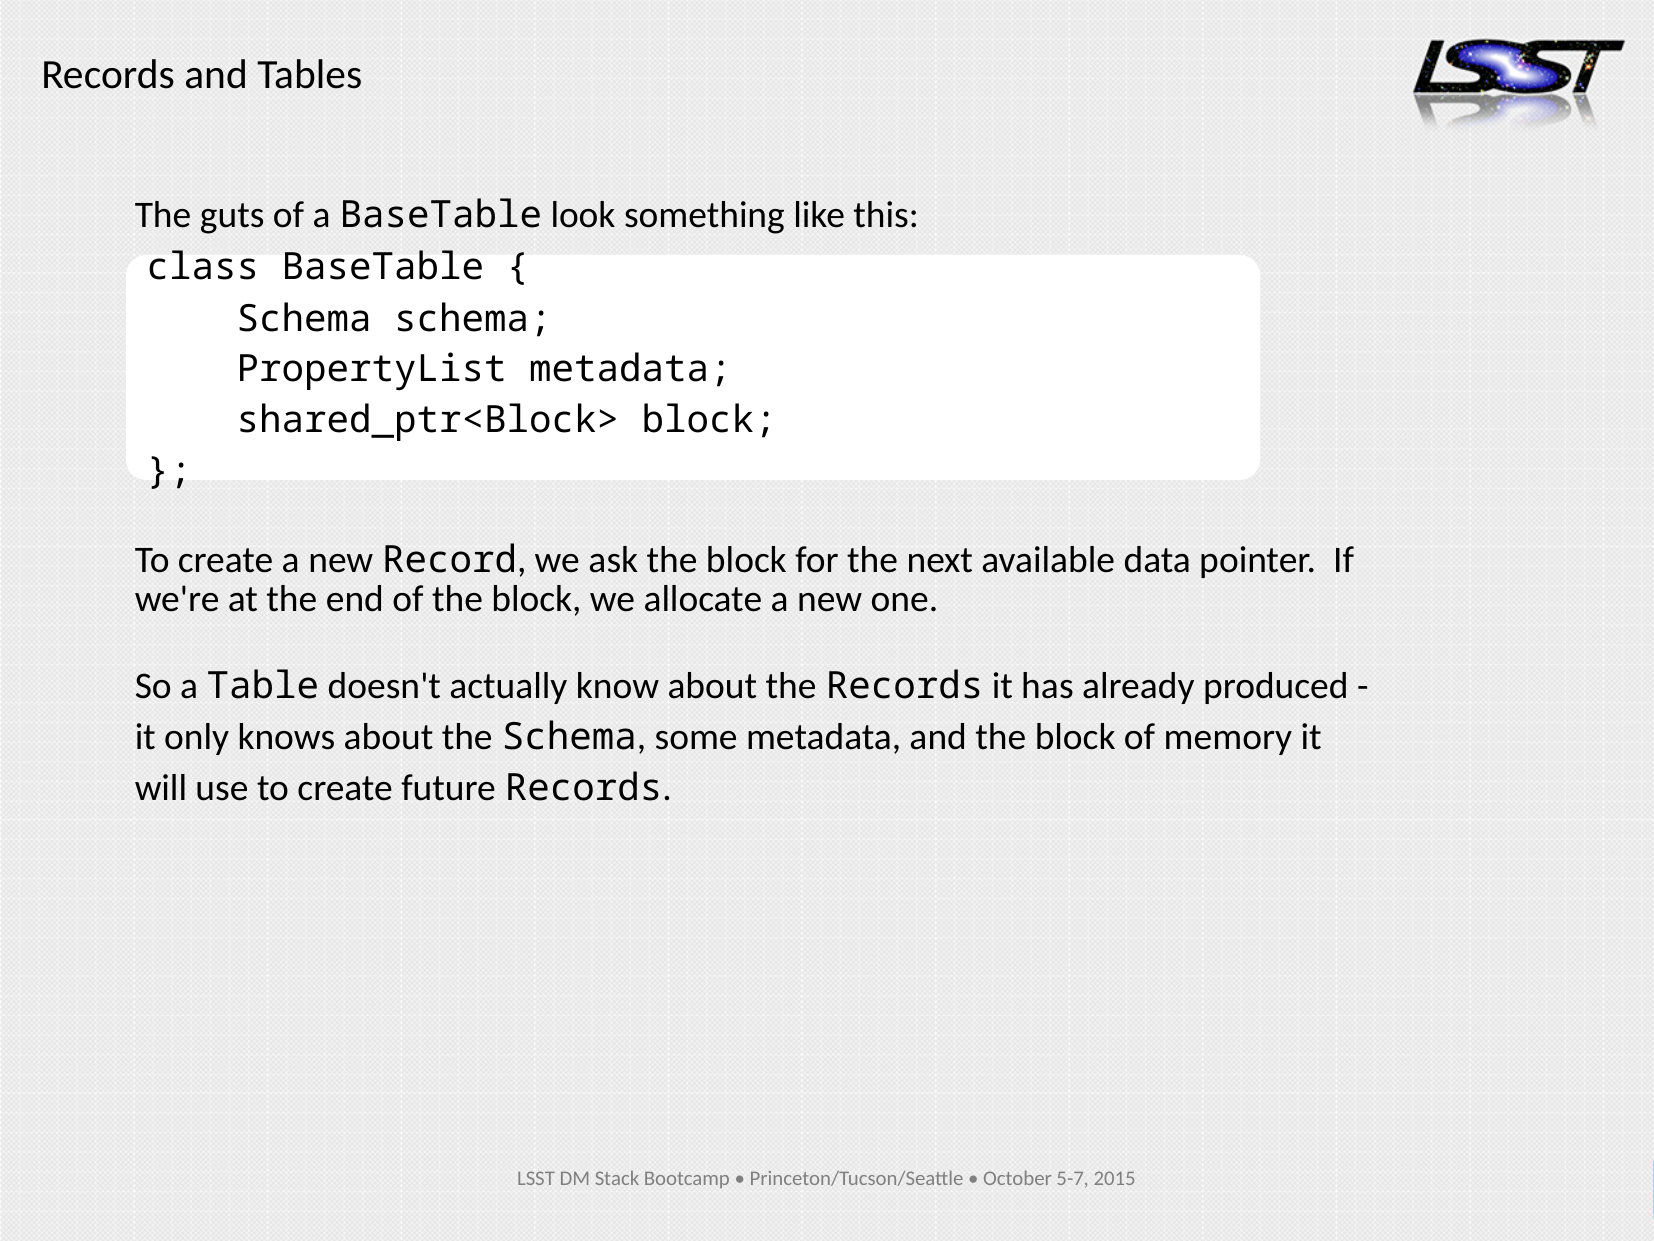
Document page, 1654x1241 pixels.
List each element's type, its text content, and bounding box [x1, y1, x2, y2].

title Records and Tables [41, 27, 1161, 129]
text_box class BaseTable { Schema schema; PropertyList metadata; shared_ptr<Block> block; }; [126, 255, 1261, 481]
text_box The guts of a BaseTable look something like this: [120, 180, 1396, 239]
picture [0, 0, 1654, 1241]
text_box To create a new Record, we ask the block for the next available data pointer. If we're at the end of the block, we allocate a new one. So a Table doesn't actually know about the Records it has already produced - it only knows about the Schema, some metadata, and the block of memory it will use to create future Records. [120, 525, 1396, 848]
